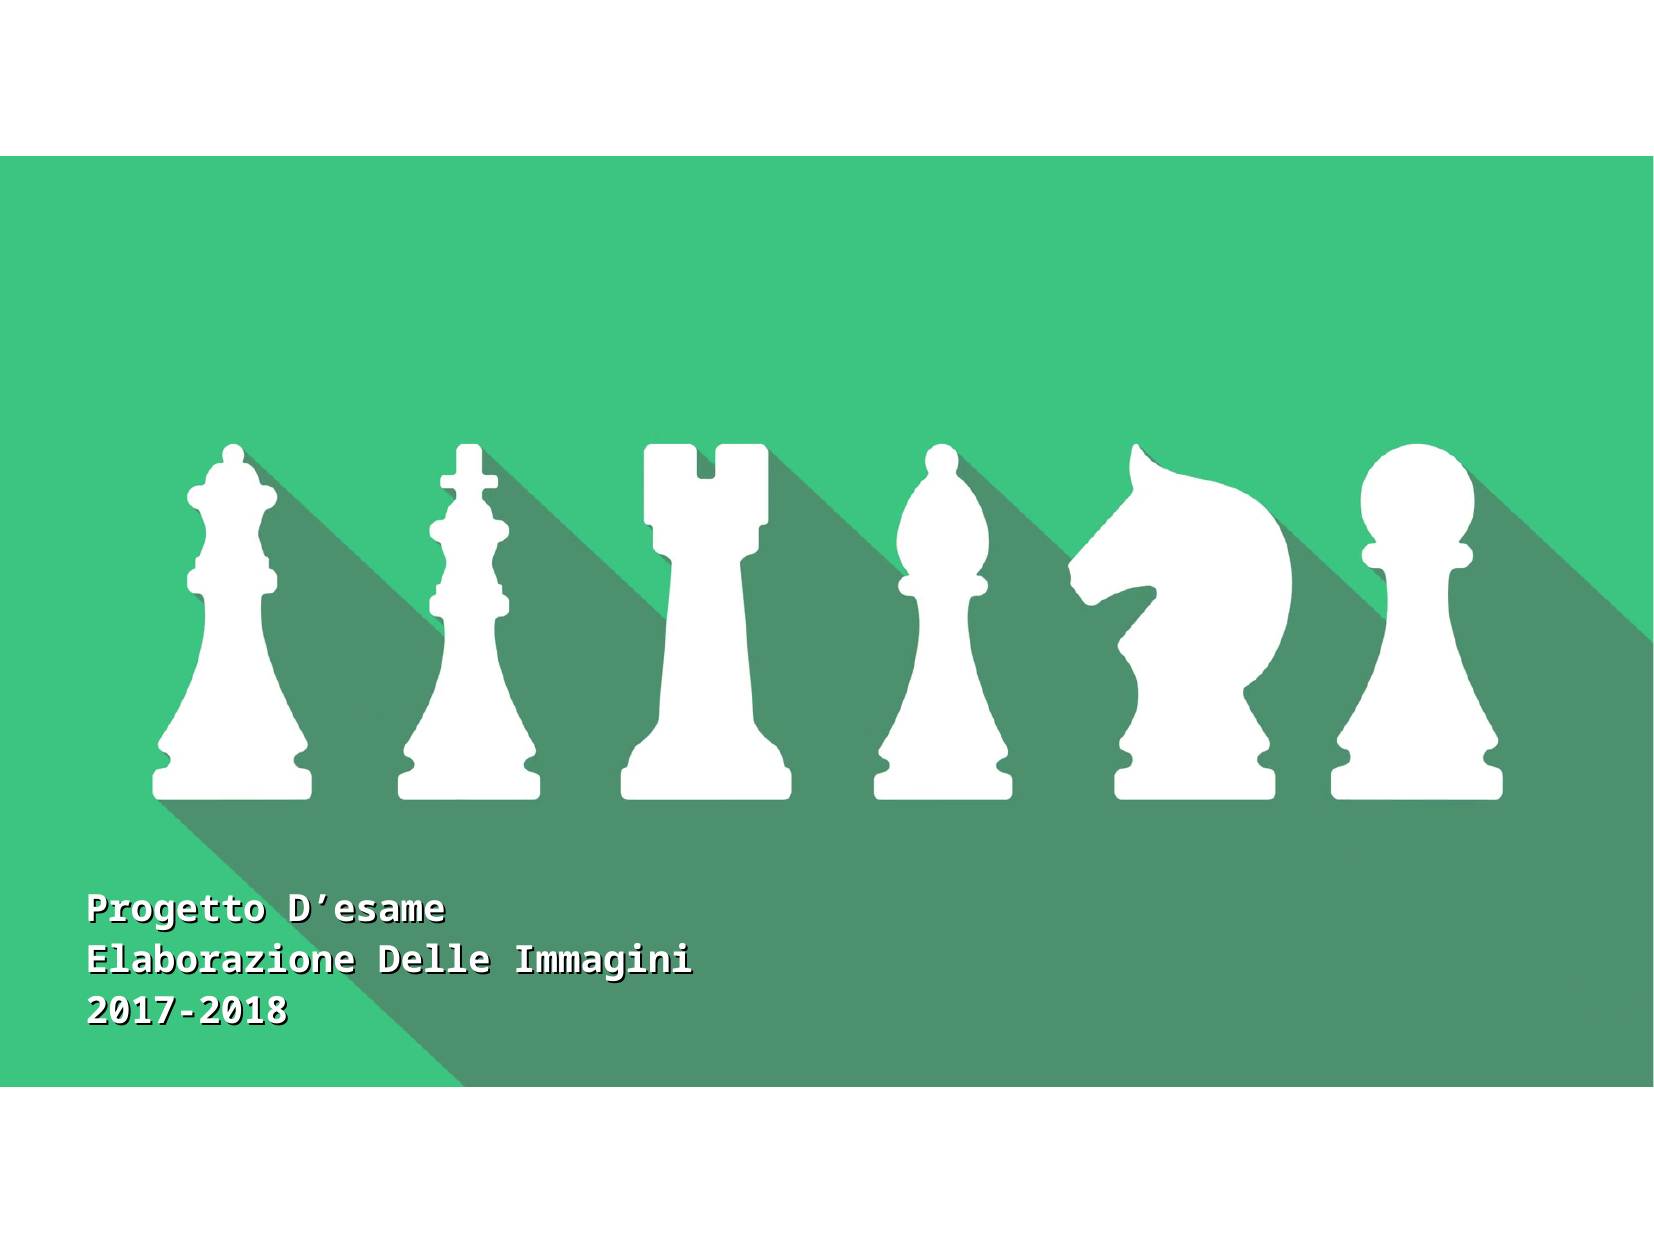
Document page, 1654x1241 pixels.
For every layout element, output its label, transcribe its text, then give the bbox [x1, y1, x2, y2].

picture [0, 156, 1654, 1087]
text_box progetto d’esame elaborazione delle immagini 2017-2018 [70, 874, 1288, 1024]
